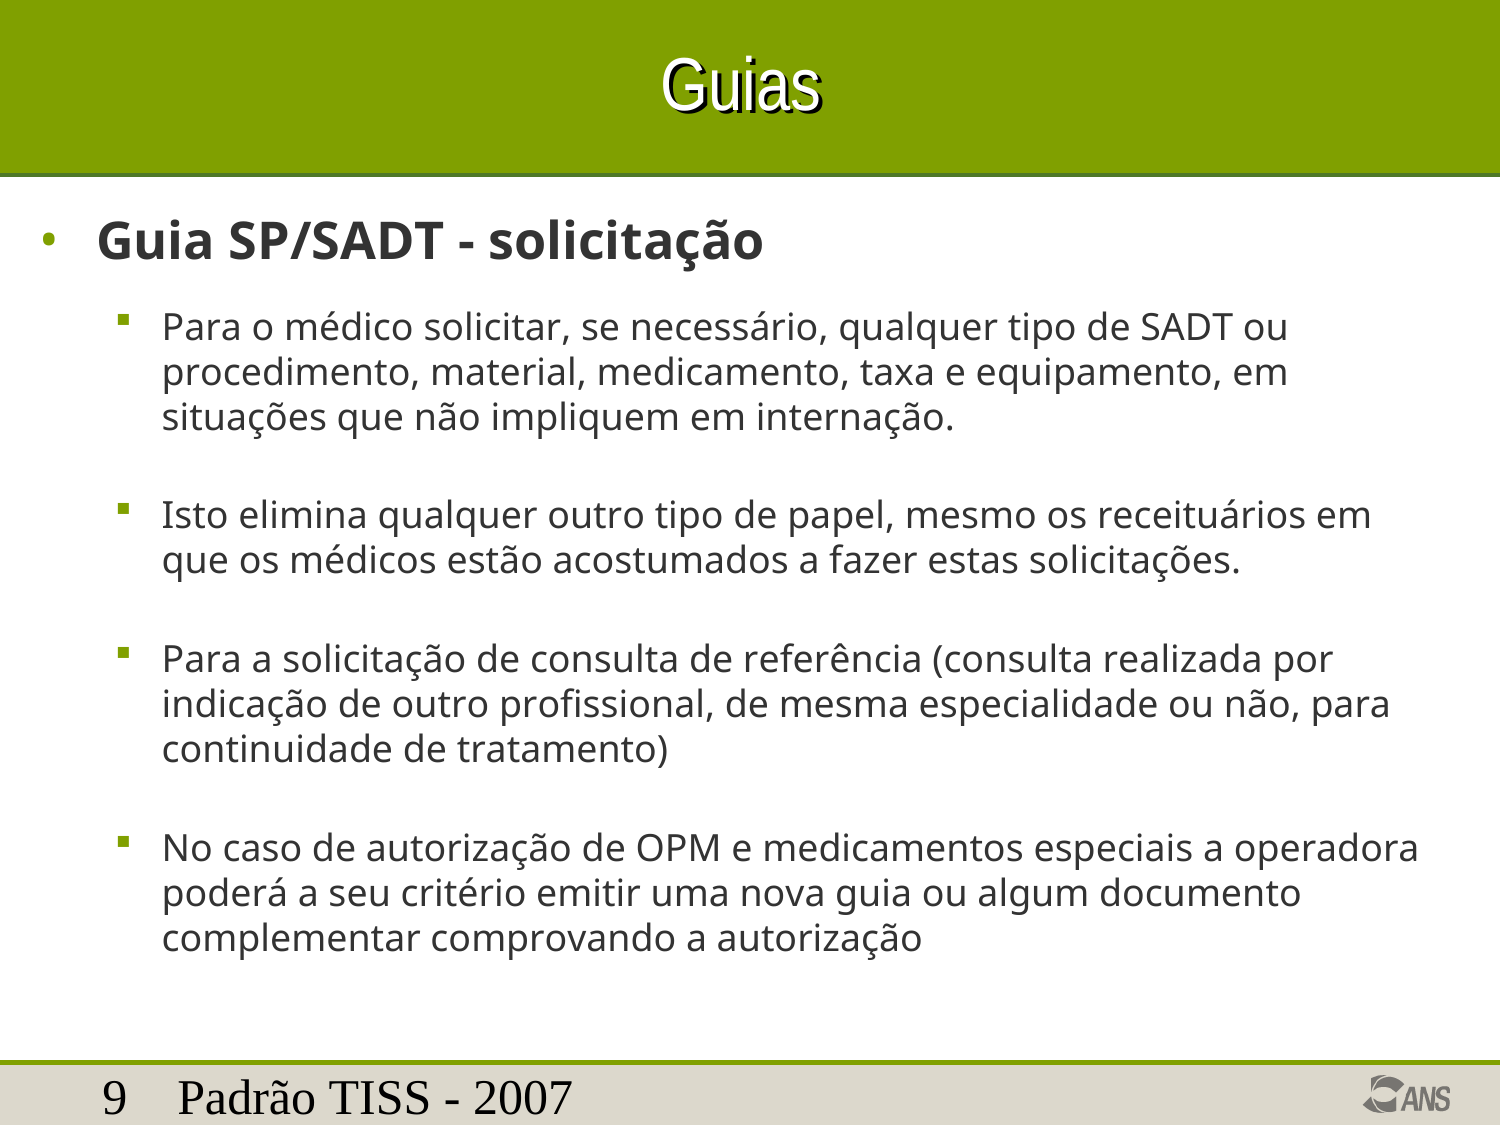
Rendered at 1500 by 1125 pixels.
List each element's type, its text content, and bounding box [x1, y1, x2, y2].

list Guia SP/SADT - solicitação Para o médico solicitar, se necessário, qualquer tipo de SADT ou procedimento, material, medicamento, taxa e equipamento, em situações que não impliquem em internação. Isto elimina qualquer outro tipo de papel, mesmo os receituários em que os médicos estão acostumados a fazer estas solicitações. Para a solicitação de consulta de referência (consulta realizada por indicação de outro profissional, de mesma especialidade ou não, para continuidade de tratamento) No caso de autorização de OPM e medicamentos especiais a operadora poderá a seu critério emitir uma nova guia ou algum documento complementar comprovando a autorização [24, 200, 1450, 1000]
title Guias [24, 10, 1475, 161]
picture [1362, 1075, 1450, 1113]
